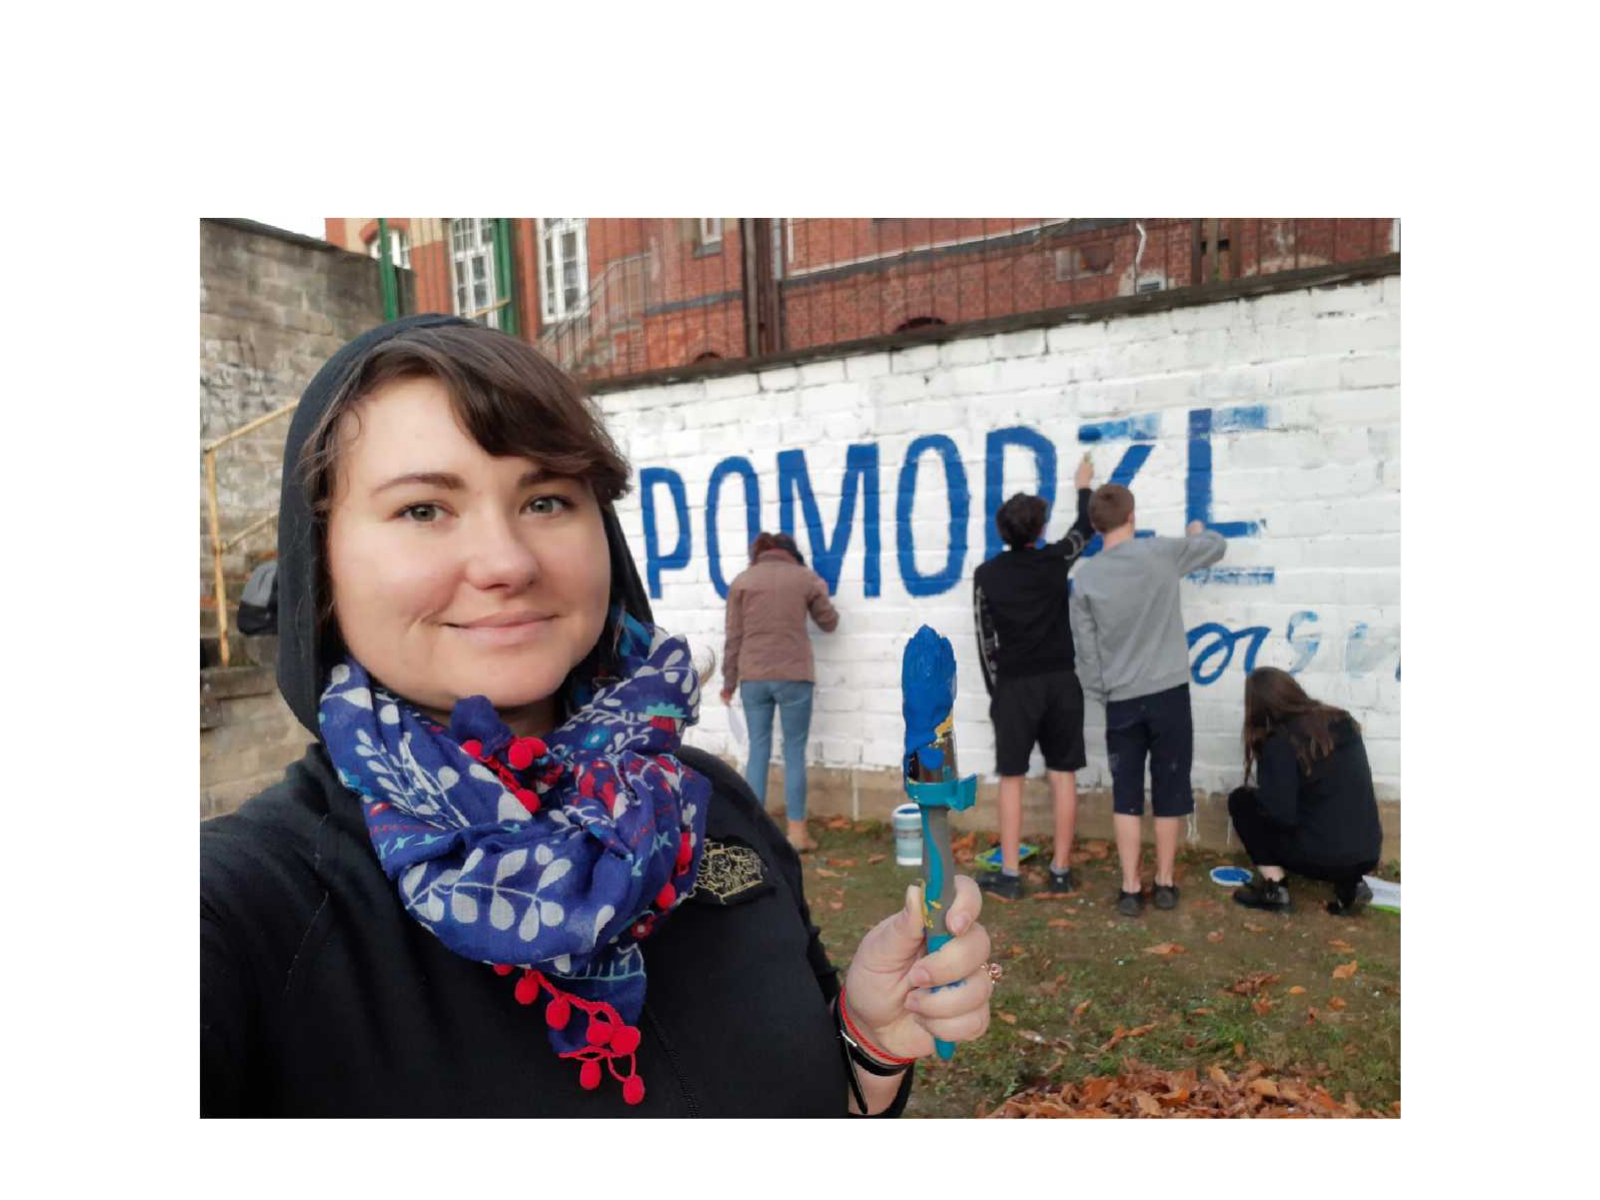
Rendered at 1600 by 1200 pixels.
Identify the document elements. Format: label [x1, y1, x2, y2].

picture [199, 217, 1402, 1120]
